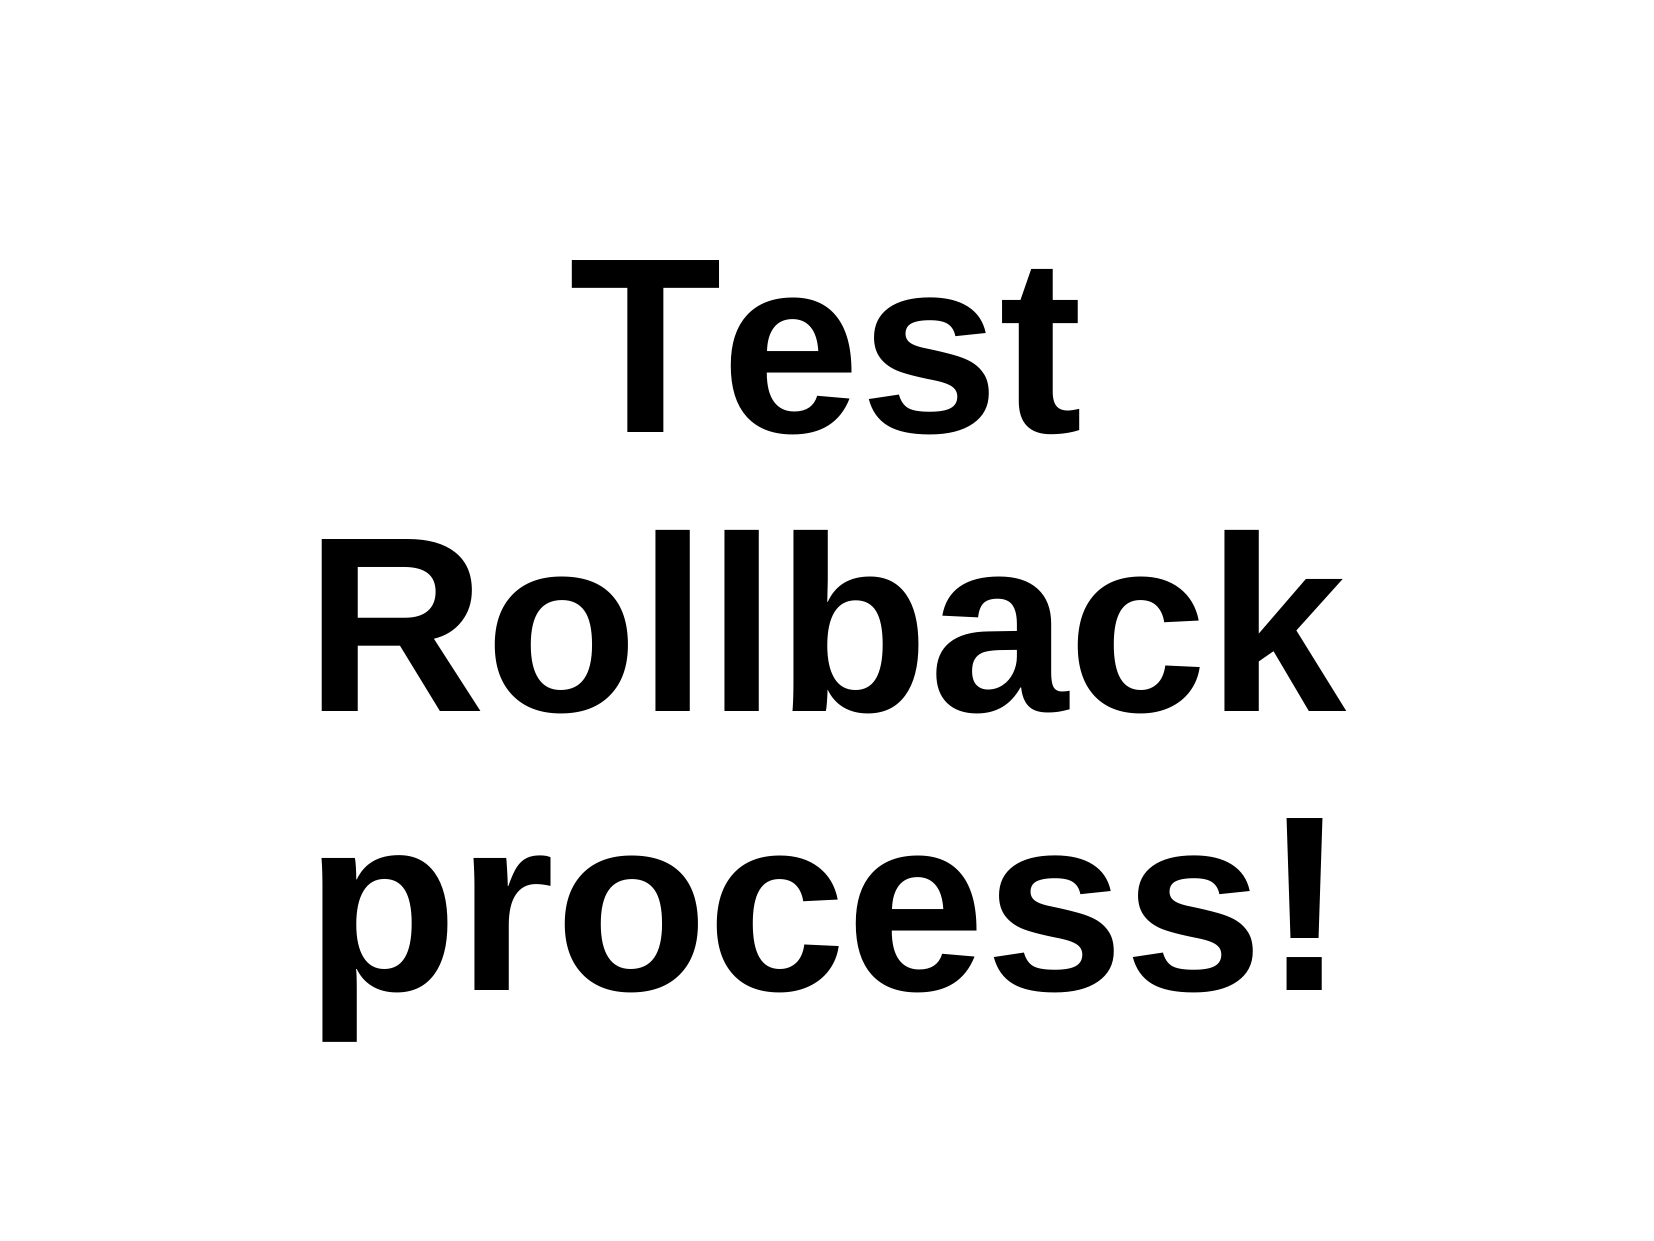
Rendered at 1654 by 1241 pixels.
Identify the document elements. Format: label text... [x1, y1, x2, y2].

title Test Rollback process! [82, 49, 1571, 1201]
